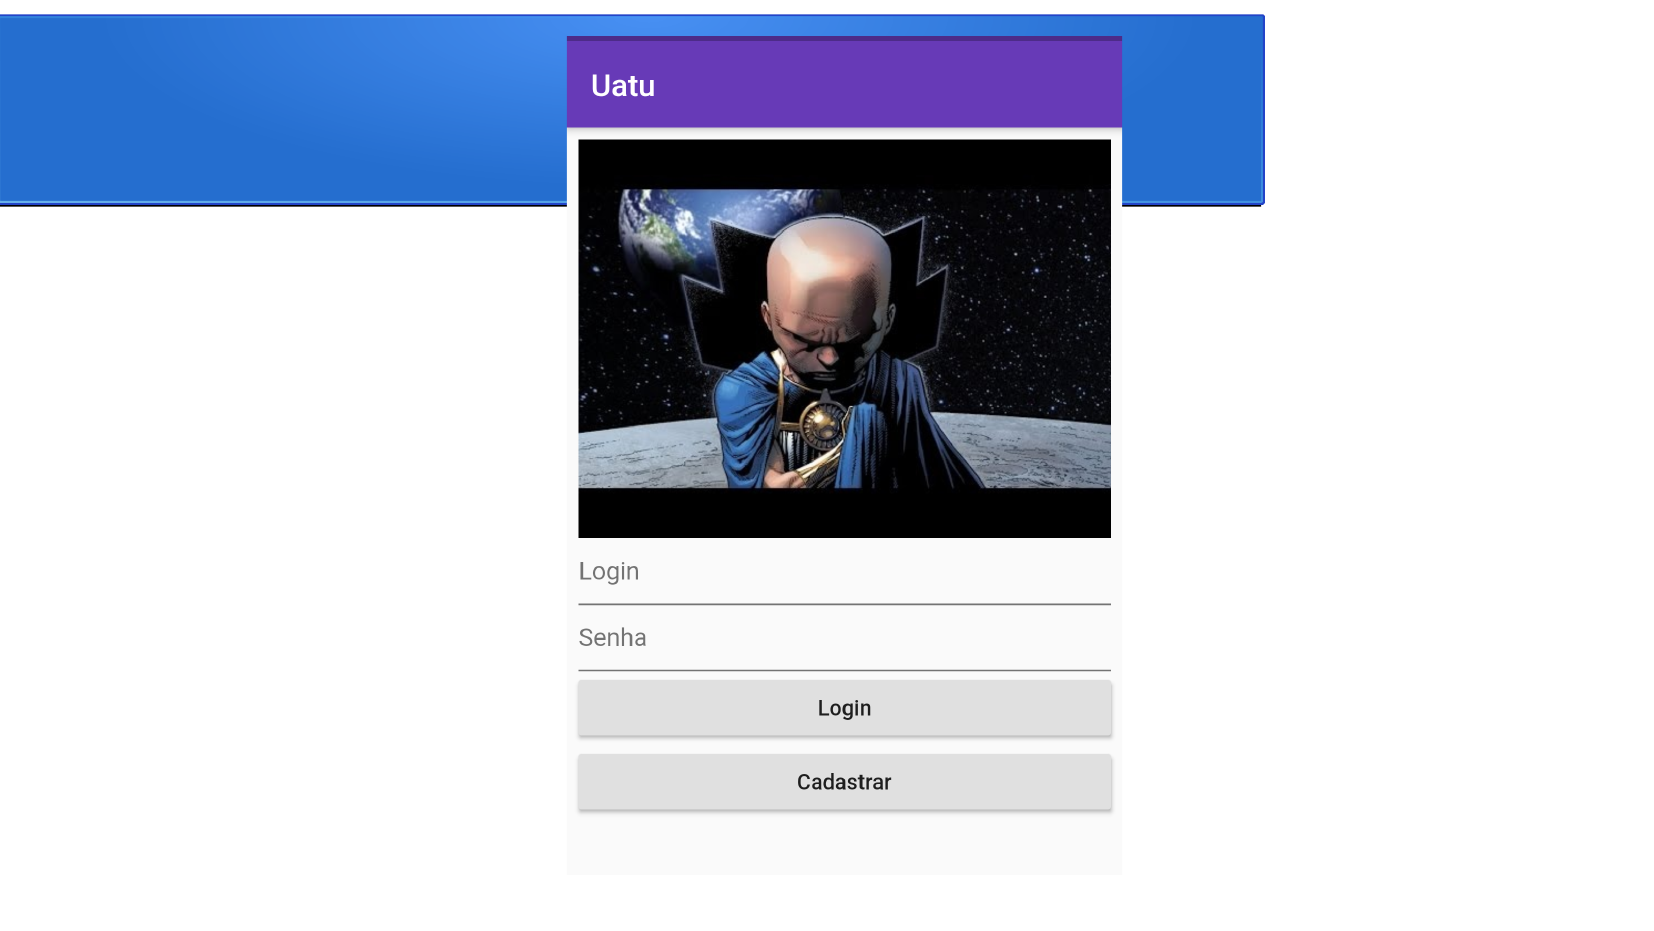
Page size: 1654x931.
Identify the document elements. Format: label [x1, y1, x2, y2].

picture [566, 36, 1123, 875]
